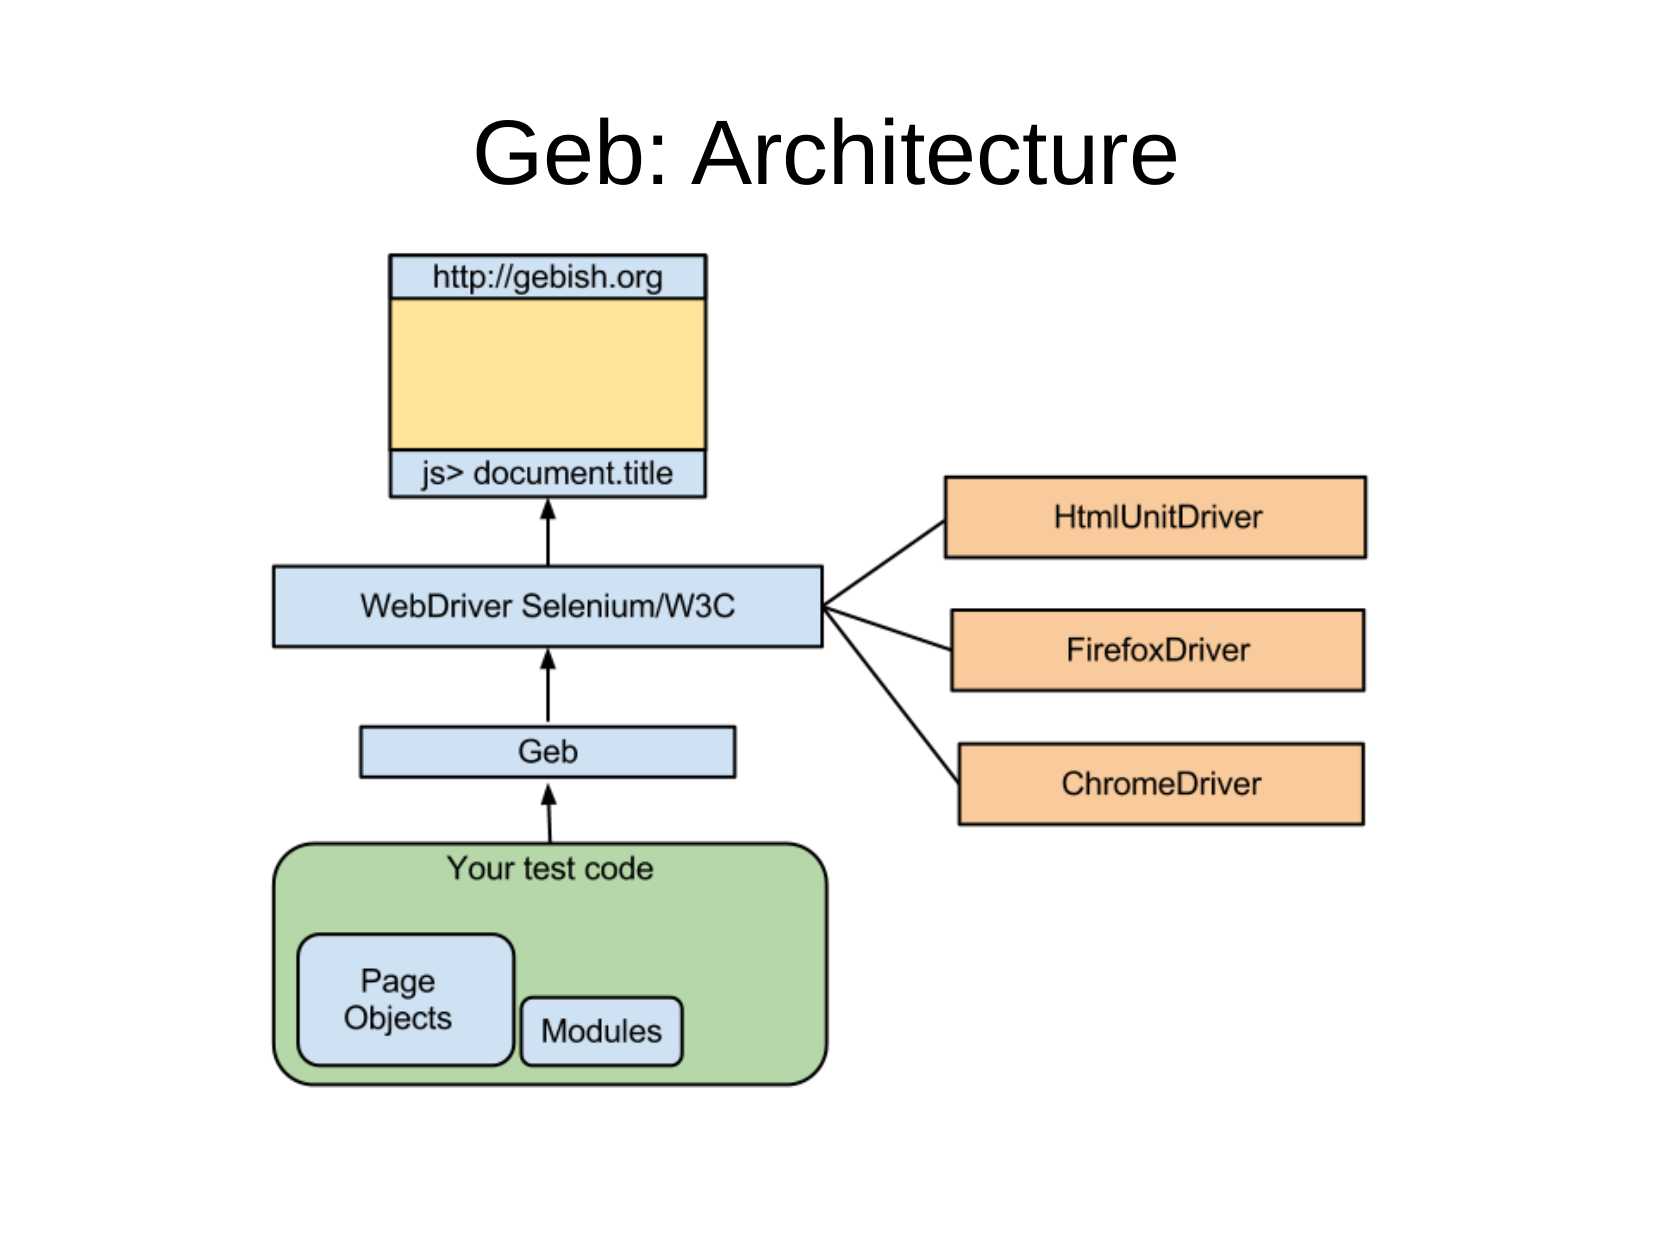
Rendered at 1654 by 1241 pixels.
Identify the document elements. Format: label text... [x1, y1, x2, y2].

picture [176, 164, 1654, 1241]
title Geb: Architecture [82, 49, 1571, 257]
